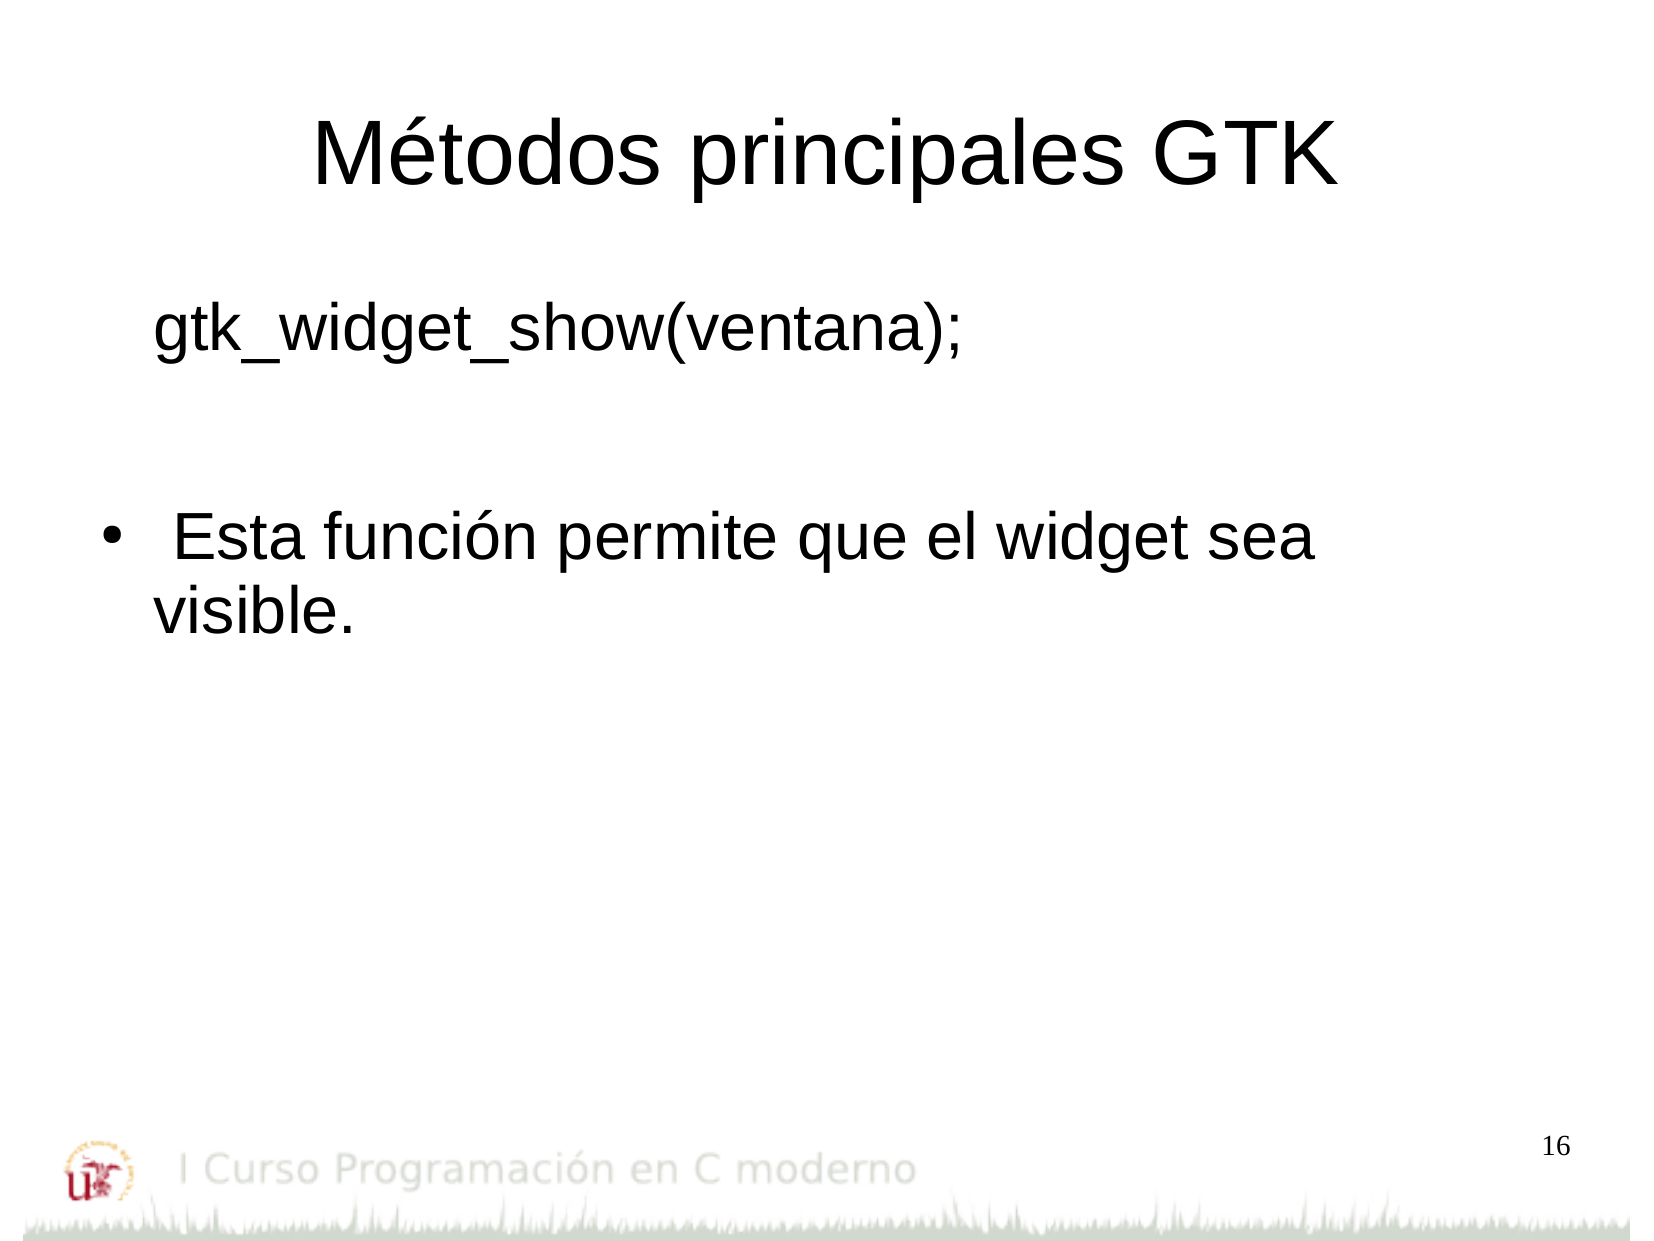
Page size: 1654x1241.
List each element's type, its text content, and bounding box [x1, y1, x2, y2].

title Métodos principales GTK [82, 49, 1571, 257]
picture [23, 1136, 1630, 1241]
list gtk_widget_show(ventana); Esta función permite que el widget sea visible. [82, 290, 1538, 1010]
